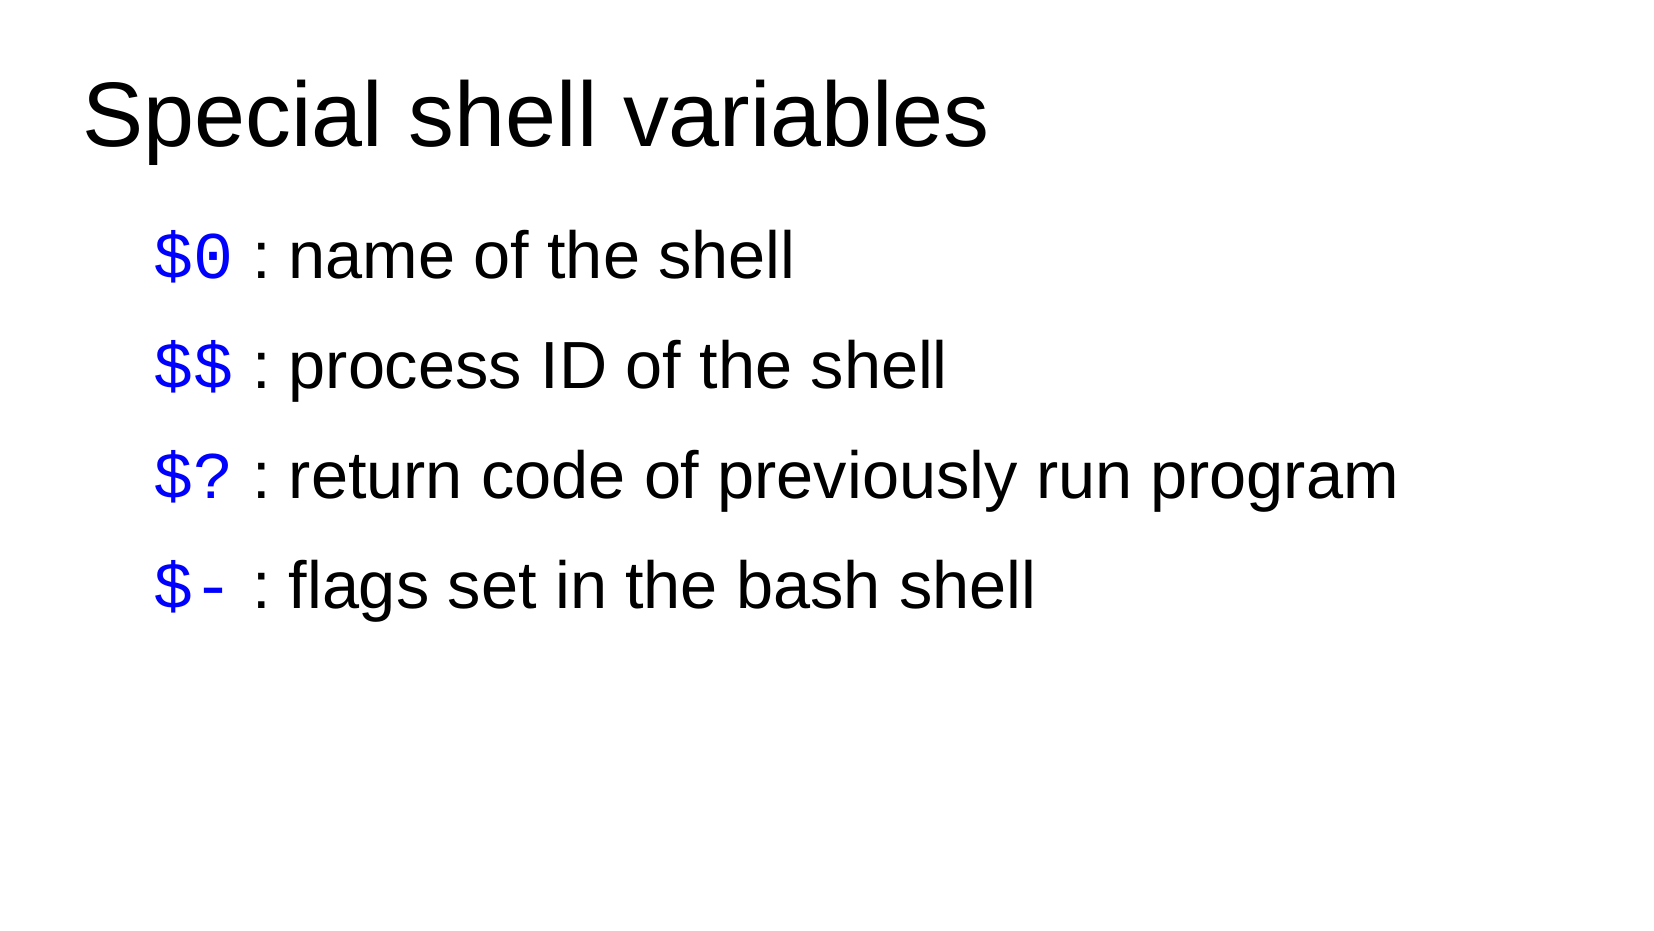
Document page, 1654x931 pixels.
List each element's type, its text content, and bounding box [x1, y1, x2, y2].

title Special shell variables [82, 37, 1571, 193]
list $0 : name of the shell $$ : process ID of the shell $? : return code of previously run program $- : flags set in the bash shell [82, 217, 1571, 758]
